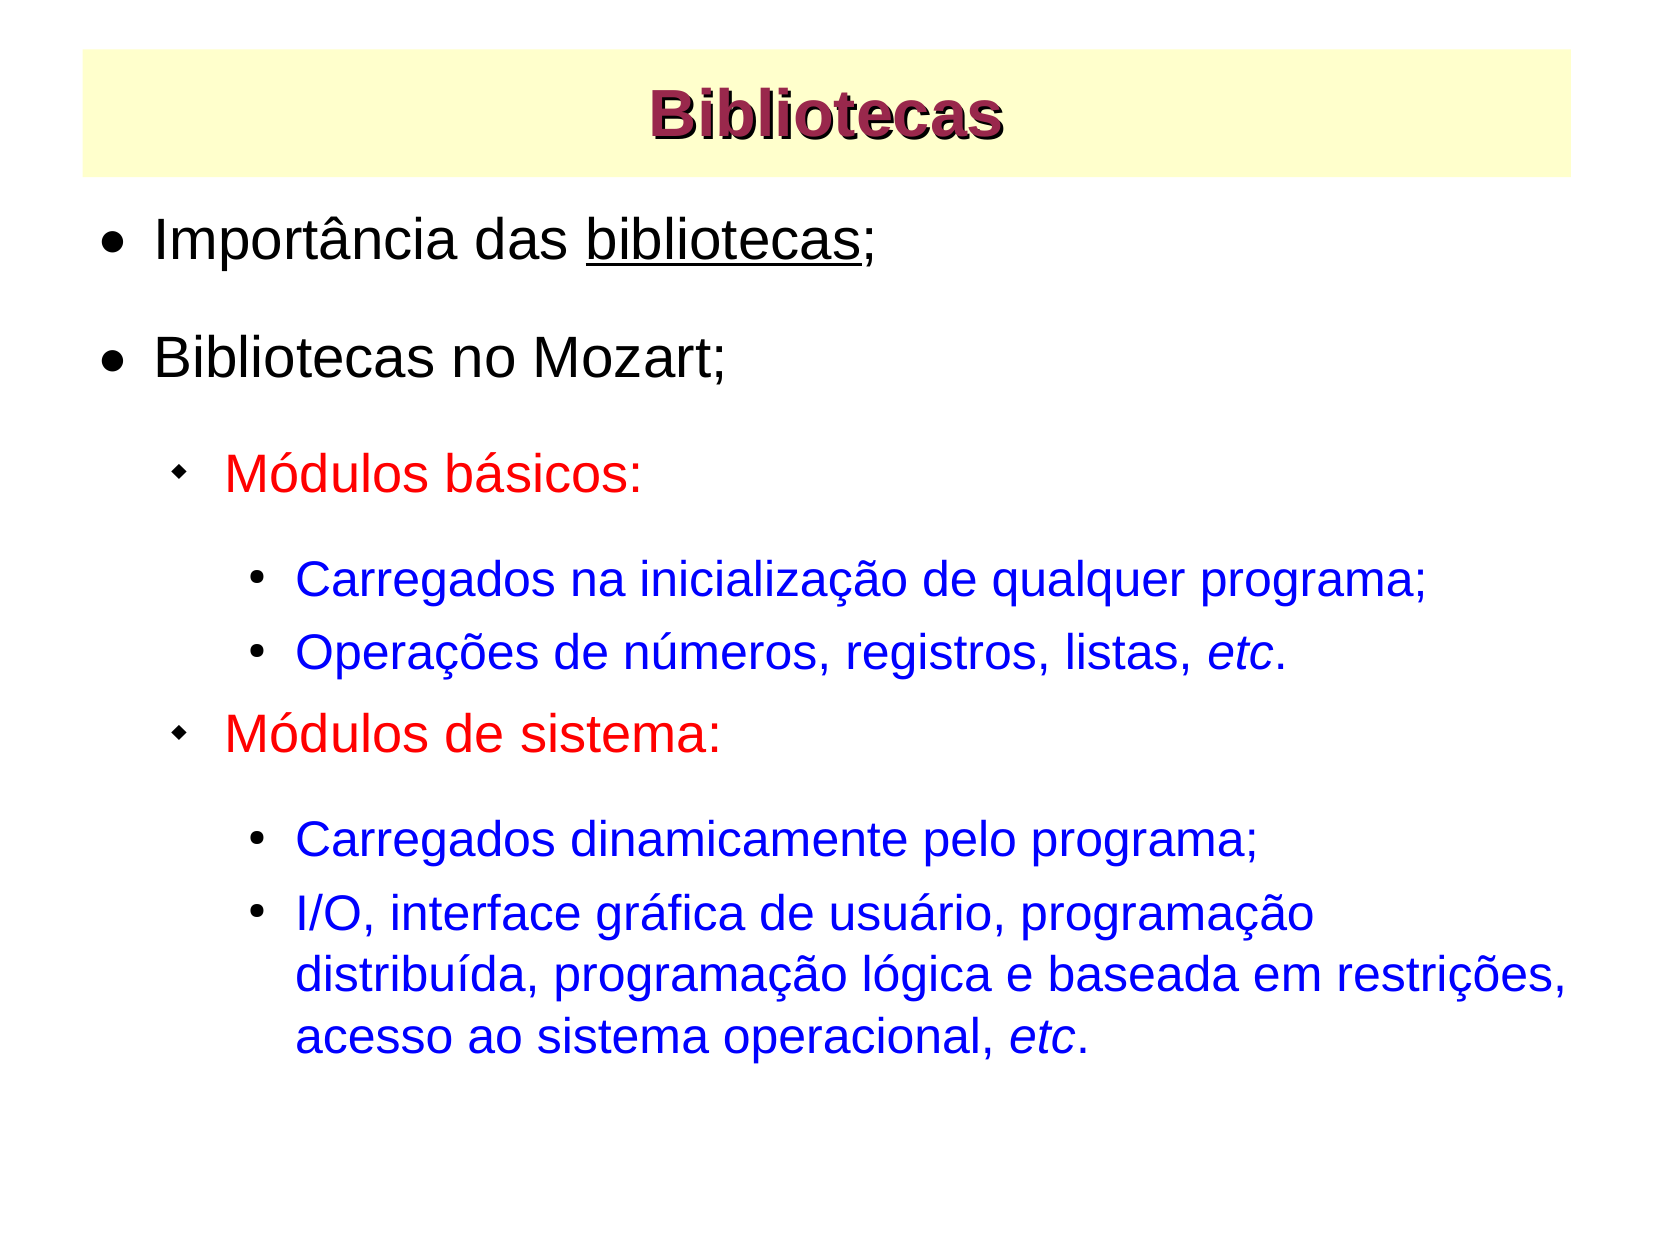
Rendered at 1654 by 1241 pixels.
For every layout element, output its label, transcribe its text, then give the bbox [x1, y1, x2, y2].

title Bibliotecas [82, 49, 1571, 178]
list Importância das bibliotecas; Bibliotecas no Mozart; Módulos básicos: Carregados na inicialização de qualquer programa; Operações de números, registros, listas, etc. Módulos de sistema: Carregados dinamicamente pelo programa; I/O, interface gráfica de usuário, programação distribuída, programação lógica e baseada em restrições, acesso ao sistema operacional, etc. [82, 206, 1571, 1137]
